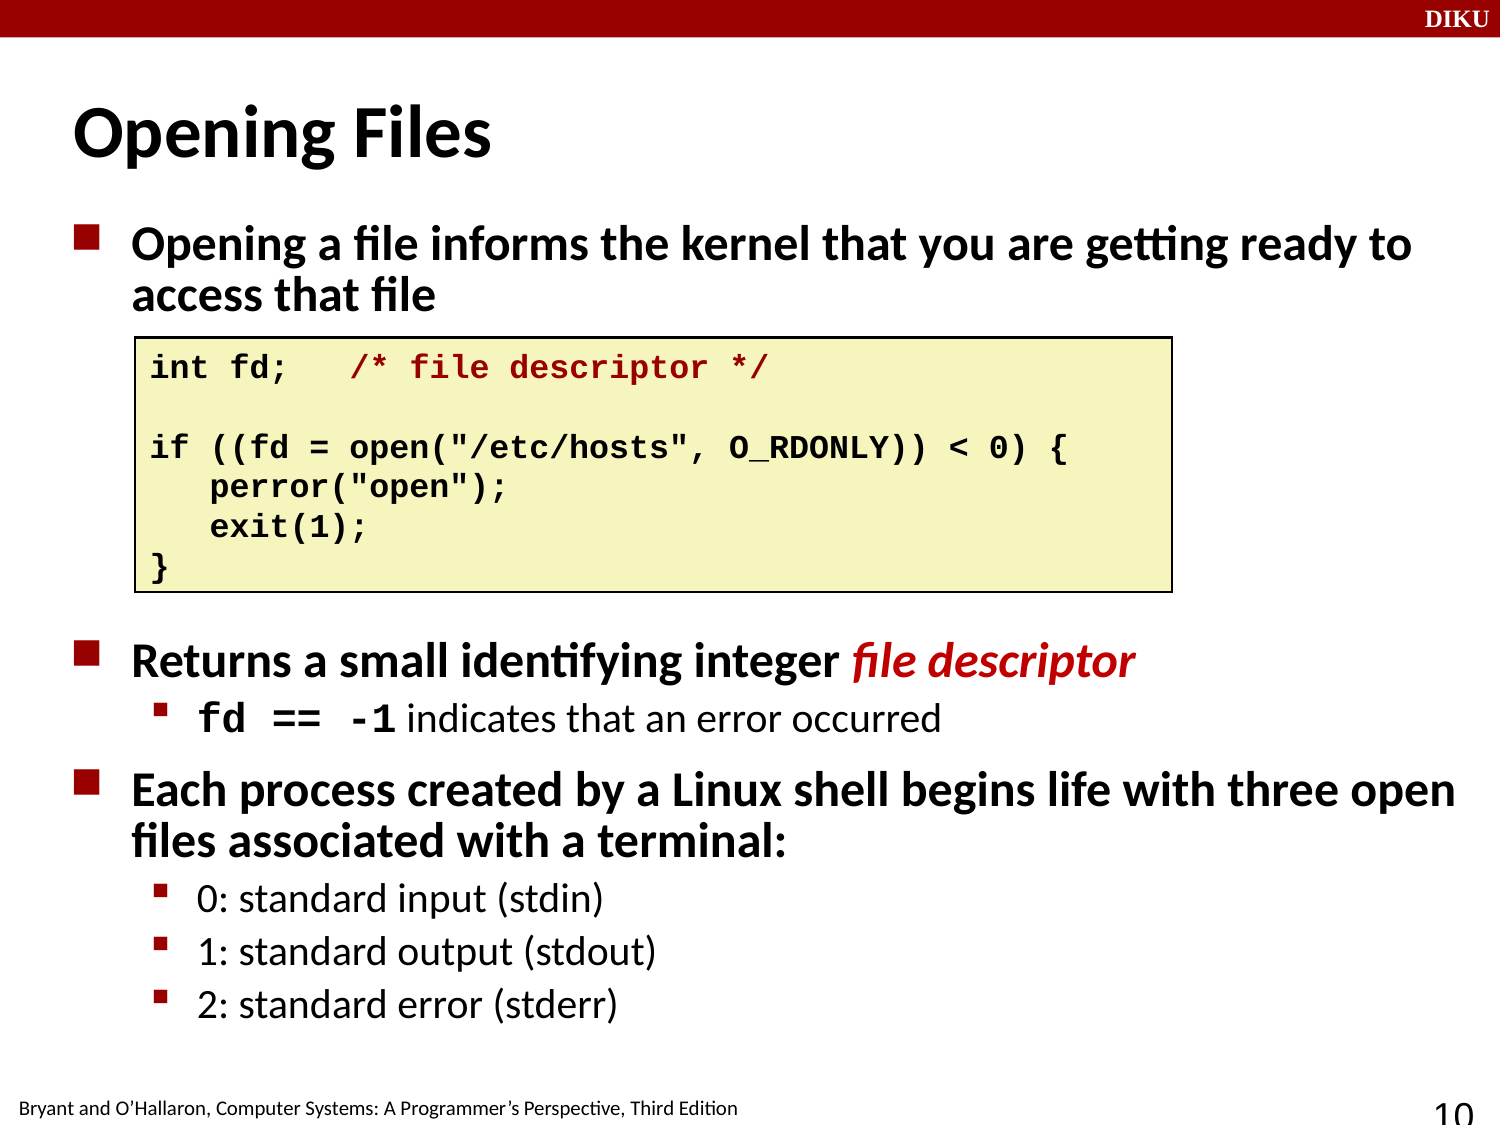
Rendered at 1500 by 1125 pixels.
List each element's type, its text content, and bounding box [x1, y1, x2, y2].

text_box Opening a file informs the kernel that you are getting ready to access that file Returns a small identifying integer file descriptor fd == -1 indicates that an error occurred Each process created by a Linux shell begins life with three open files associated with a terminal: 0: standard input (stdin) 1: standard output (stdout) 2: standard error (stderr) [60, 212, 1475, 1075]
text_box Opening Files [58, 80, 1124, 175]
text_box int fd; /* file descriptor */ if ((fd = open("/etc/hosts", O_RDONLY)) < 0) { perror("open"); exit(1); } [134, 337, 1173, 592]
